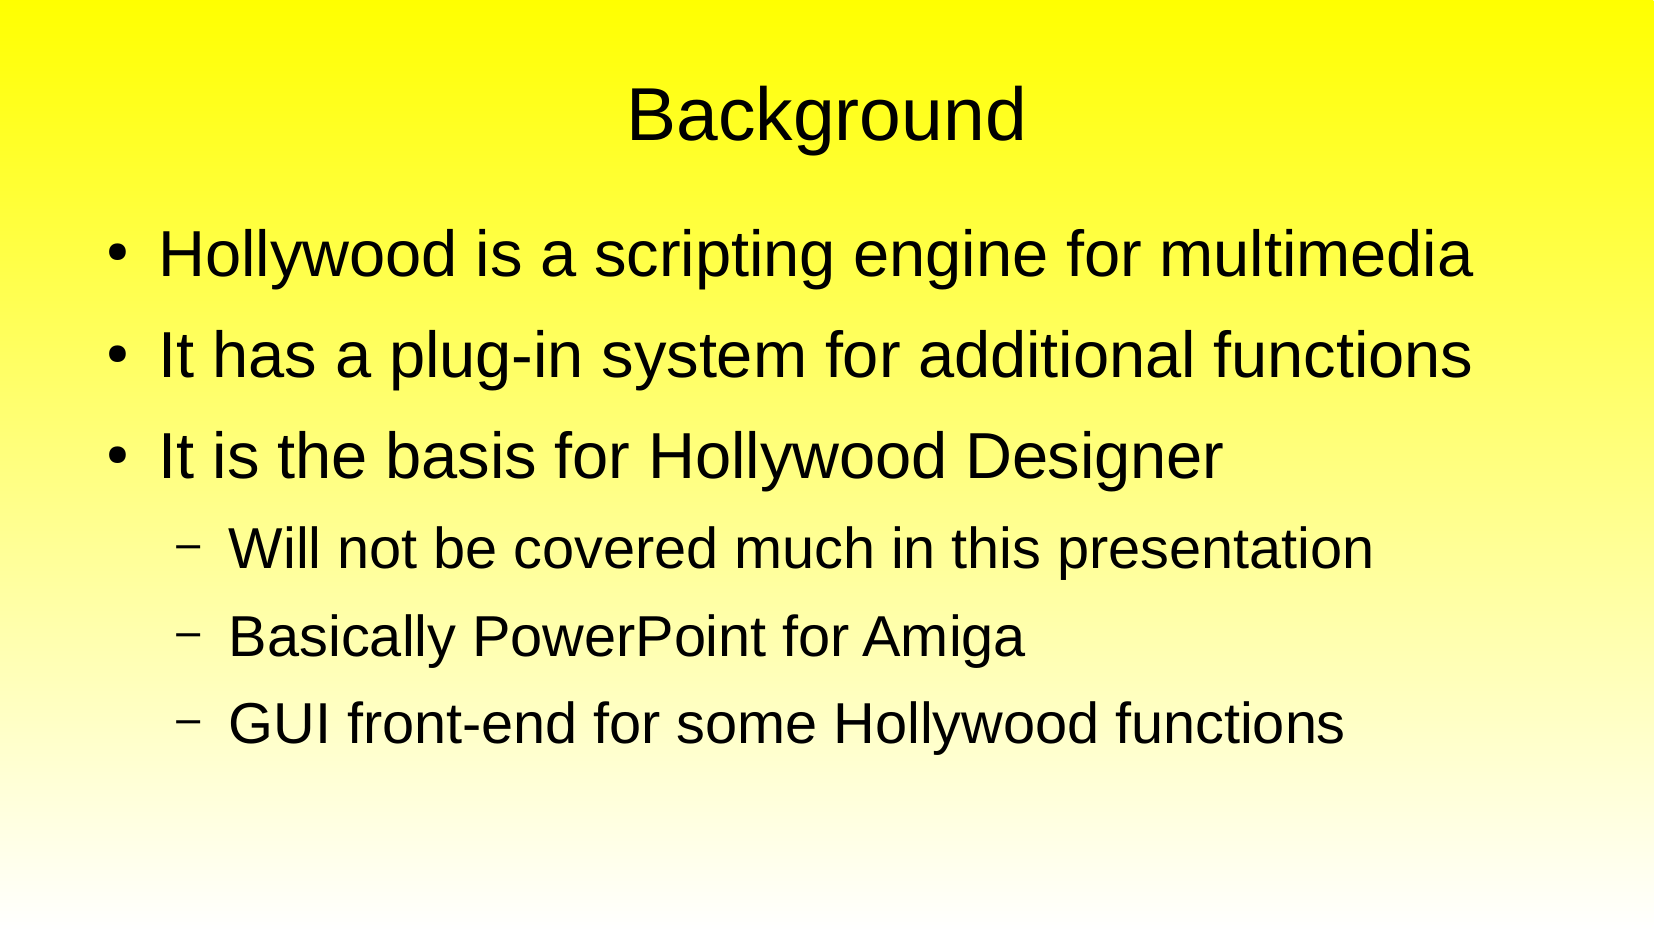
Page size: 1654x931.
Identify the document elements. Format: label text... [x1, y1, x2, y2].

title Background [82, 37, 1571, 193]
list Hollywood is a scripting engine for multimedia It has a plug-in system for additional functions It is the basis for Hollywood Designer Will not be covered much in this presentation Basically PowerPoint for Amiga GUI front-end for some Hollywood functions [88, 217, 1577, 757]
